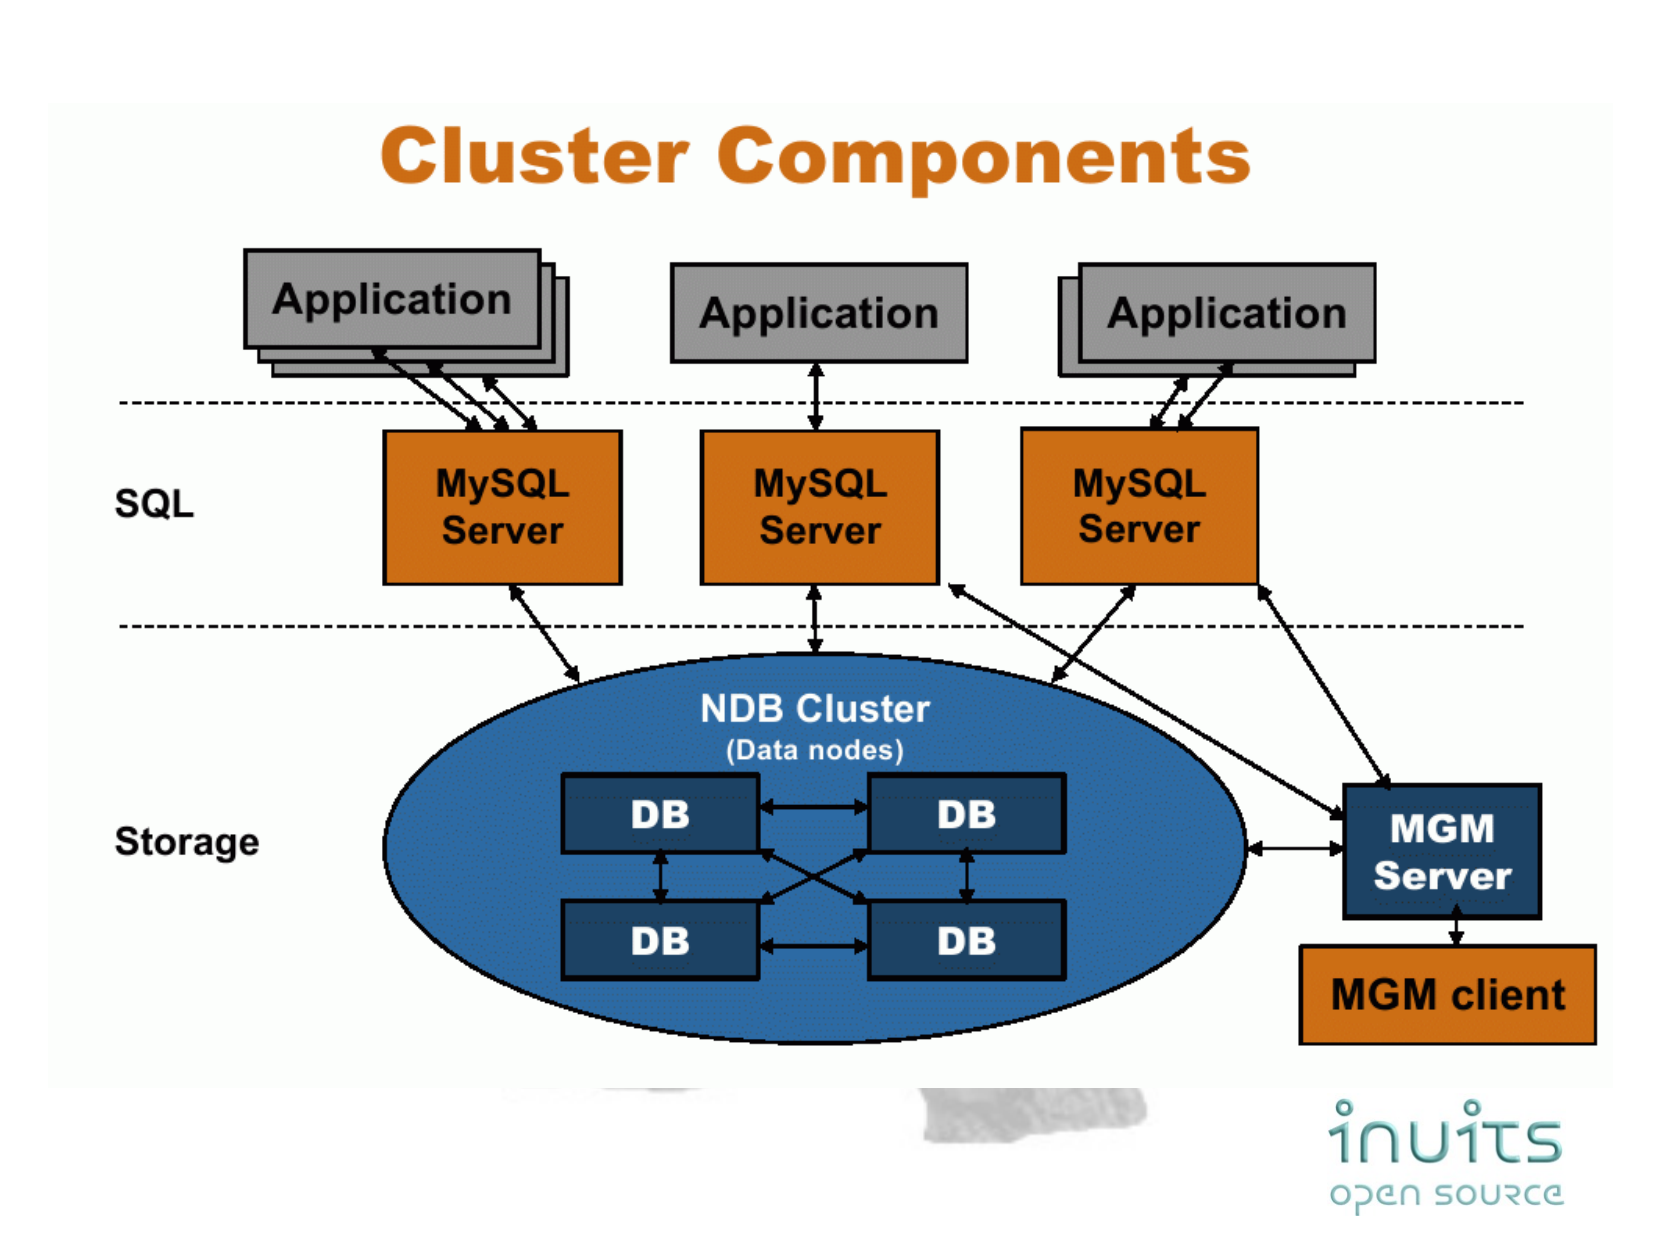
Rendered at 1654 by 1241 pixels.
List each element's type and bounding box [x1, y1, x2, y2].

picture [1327, 1093, 1566, 1216]
picture [48, 103, 1613, 1197]
